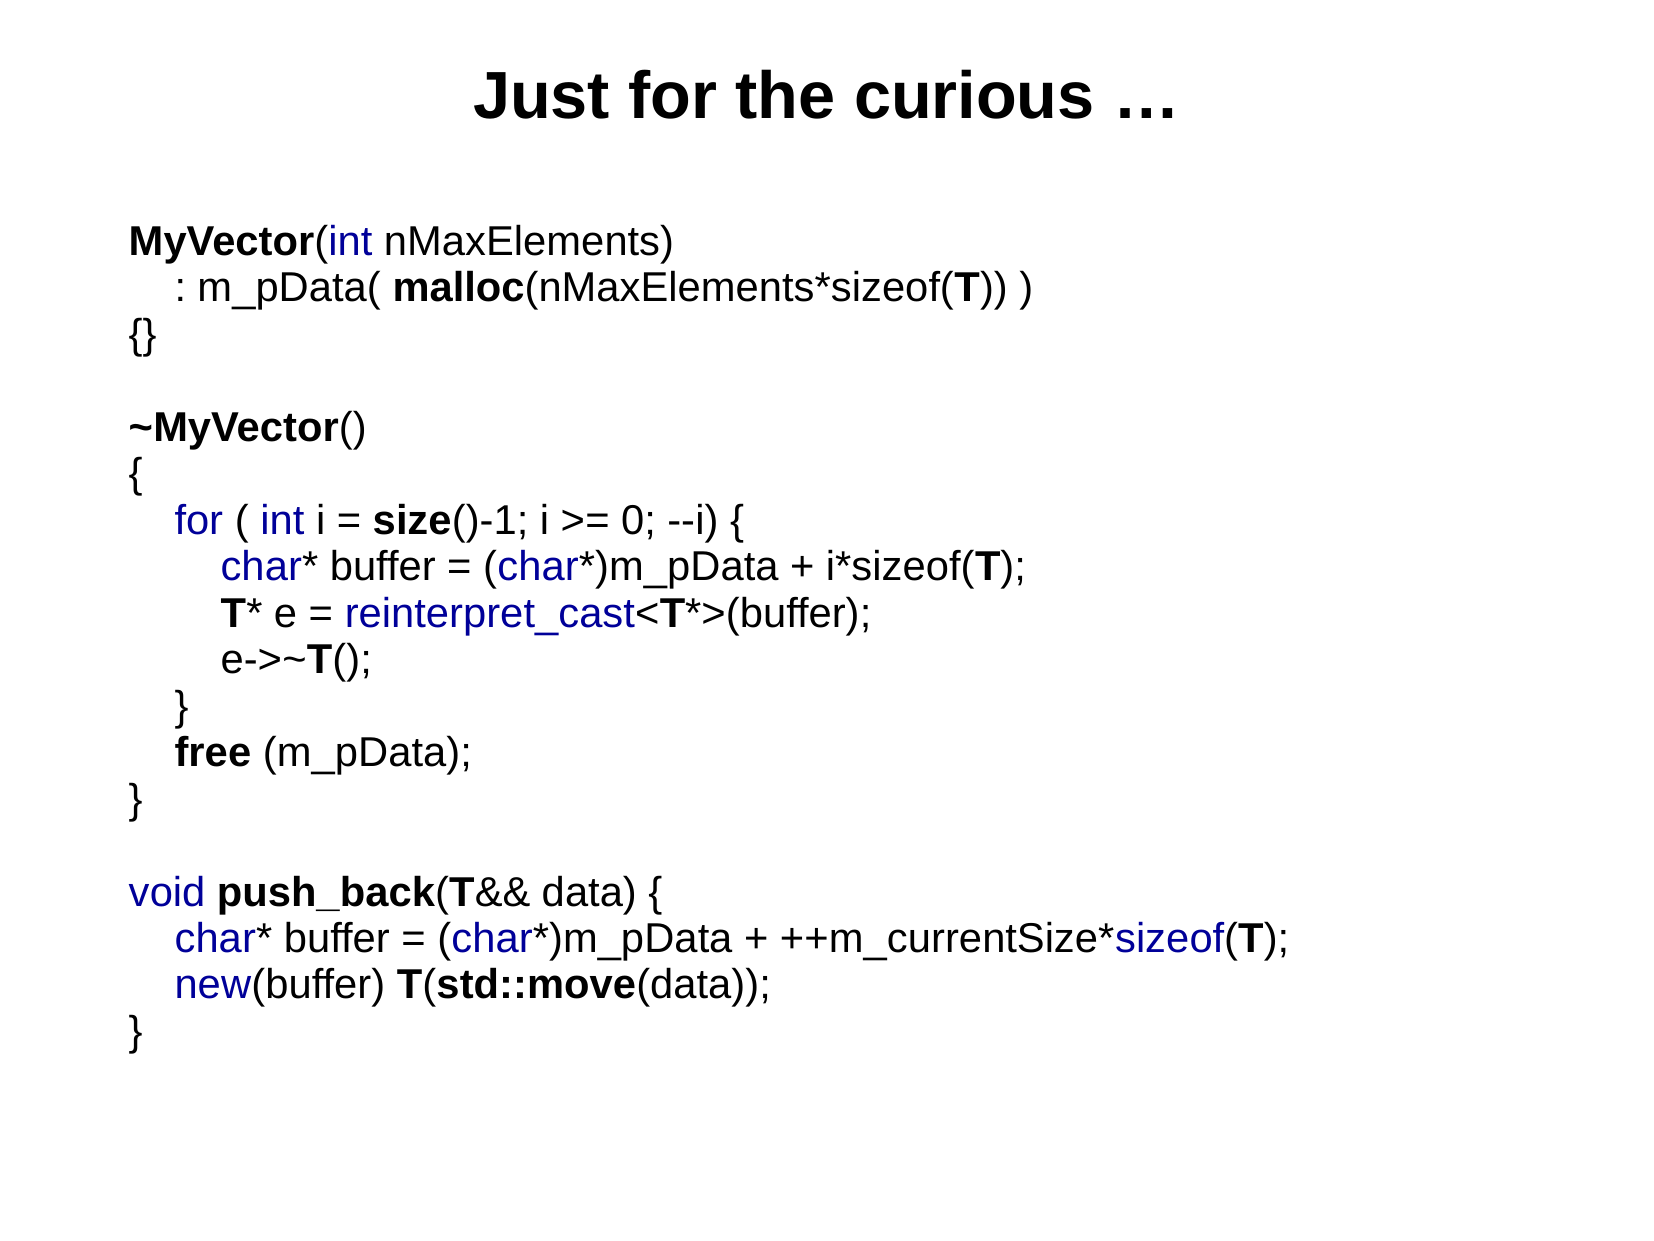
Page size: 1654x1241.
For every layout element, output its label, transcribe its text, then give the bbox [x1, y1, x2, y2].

subtitle MyVector(int nMaxElements) : m_pData( malloc(nMaxElements*sizeof(T)) ) {} ~MyVector() { for ( int i = size()-1; i >= 0; --i) { char* buffer = (char*)m_pData + i*sizeof(T); T* e = reinterpret_cast<T*>(buffer); e->~T(); } free (m_pData); } void push_back(T&& data) { char* buffer = (char*)m_pData + ++m_currentSize*sizeof(T); new(buffer) T(std::move(data)); } [82, 212, 1571, 1106]
title Just for the curious … [82, 49, 1571, 142]
